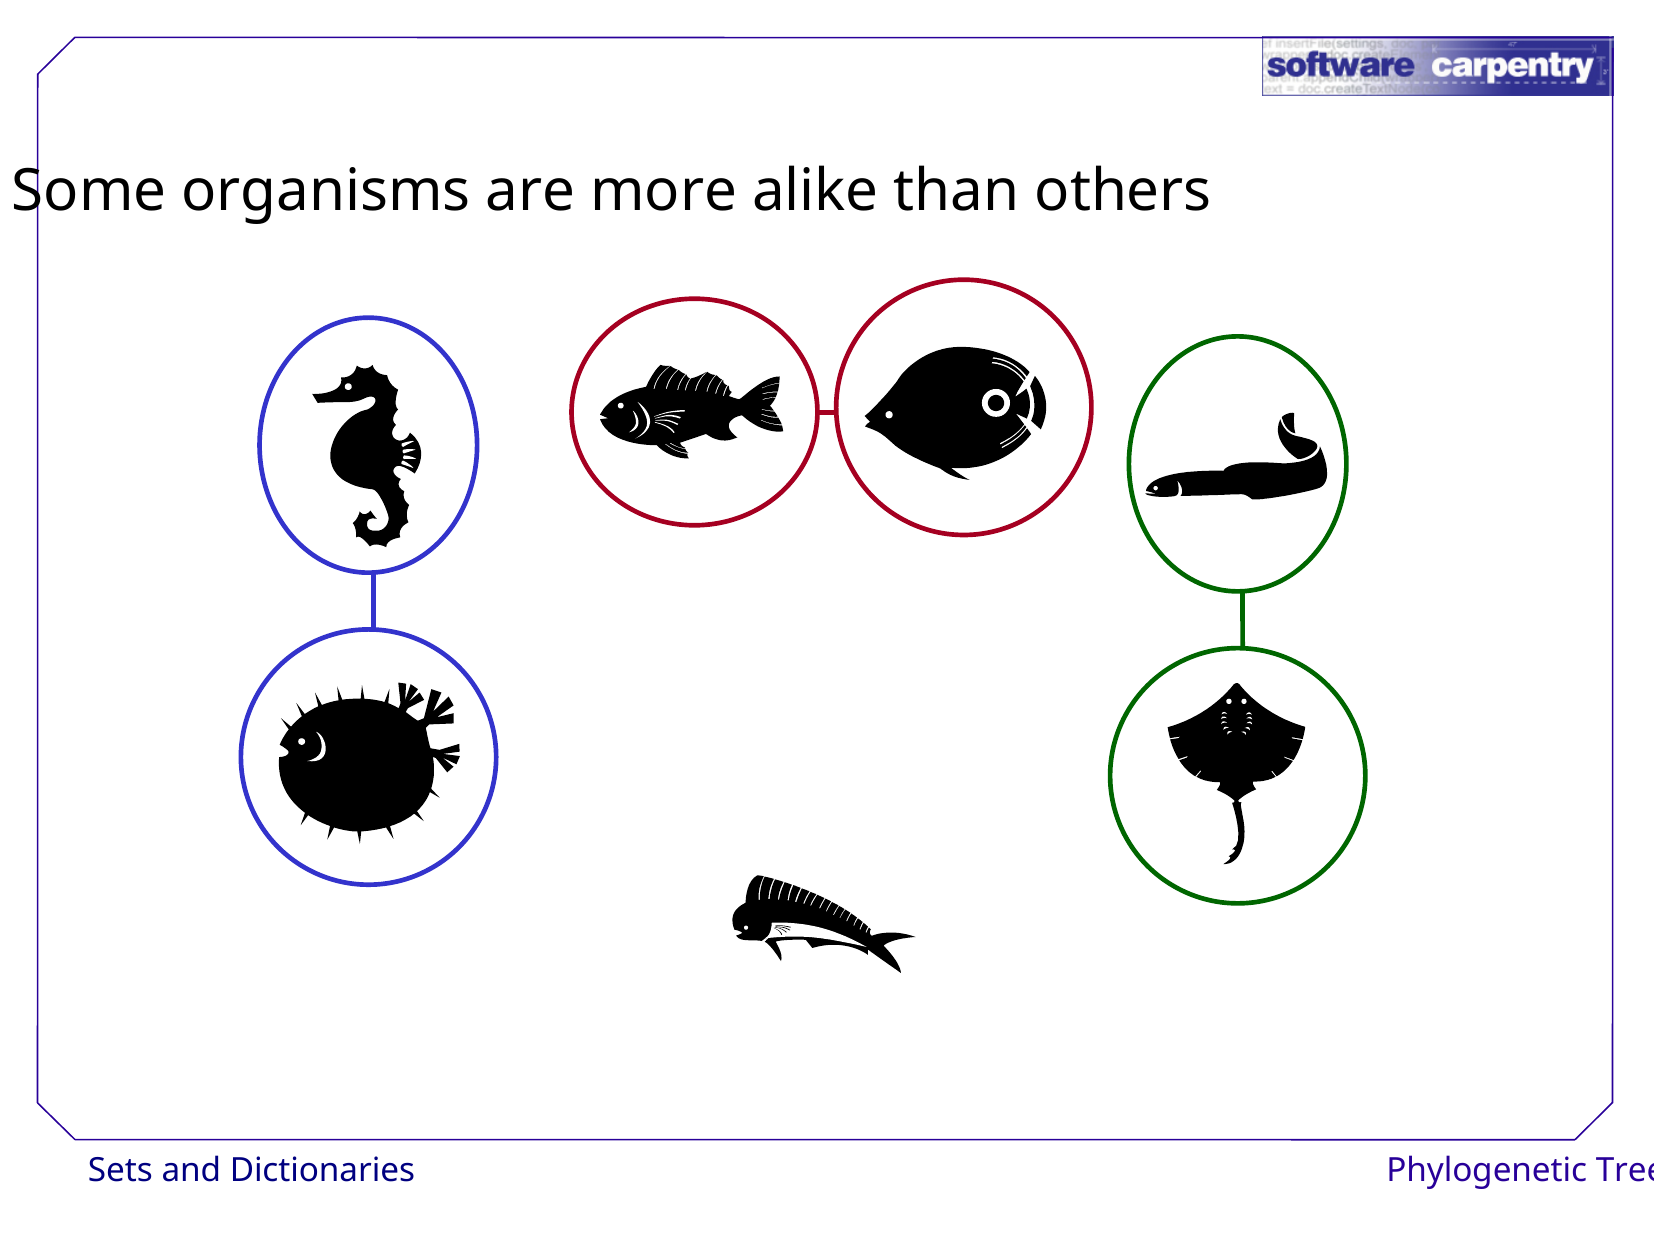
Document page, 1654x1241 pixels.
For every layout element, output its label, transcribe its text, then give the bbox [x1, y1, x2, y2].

picture [864, 346, 1048, 480]
text_box Some organisms are more alike than others [0, 109, 1378, 231]
picture [276, 682, 460, 845]
picture [1145, 411, 1328, 501]
picture [600, 364, 784, 460]
picture [732, 875, 916, 973]
picture [1167, 683, 1306, 866]
picture [312, 364, 425, 548]
picture [1262, 36, 1614, 96]
